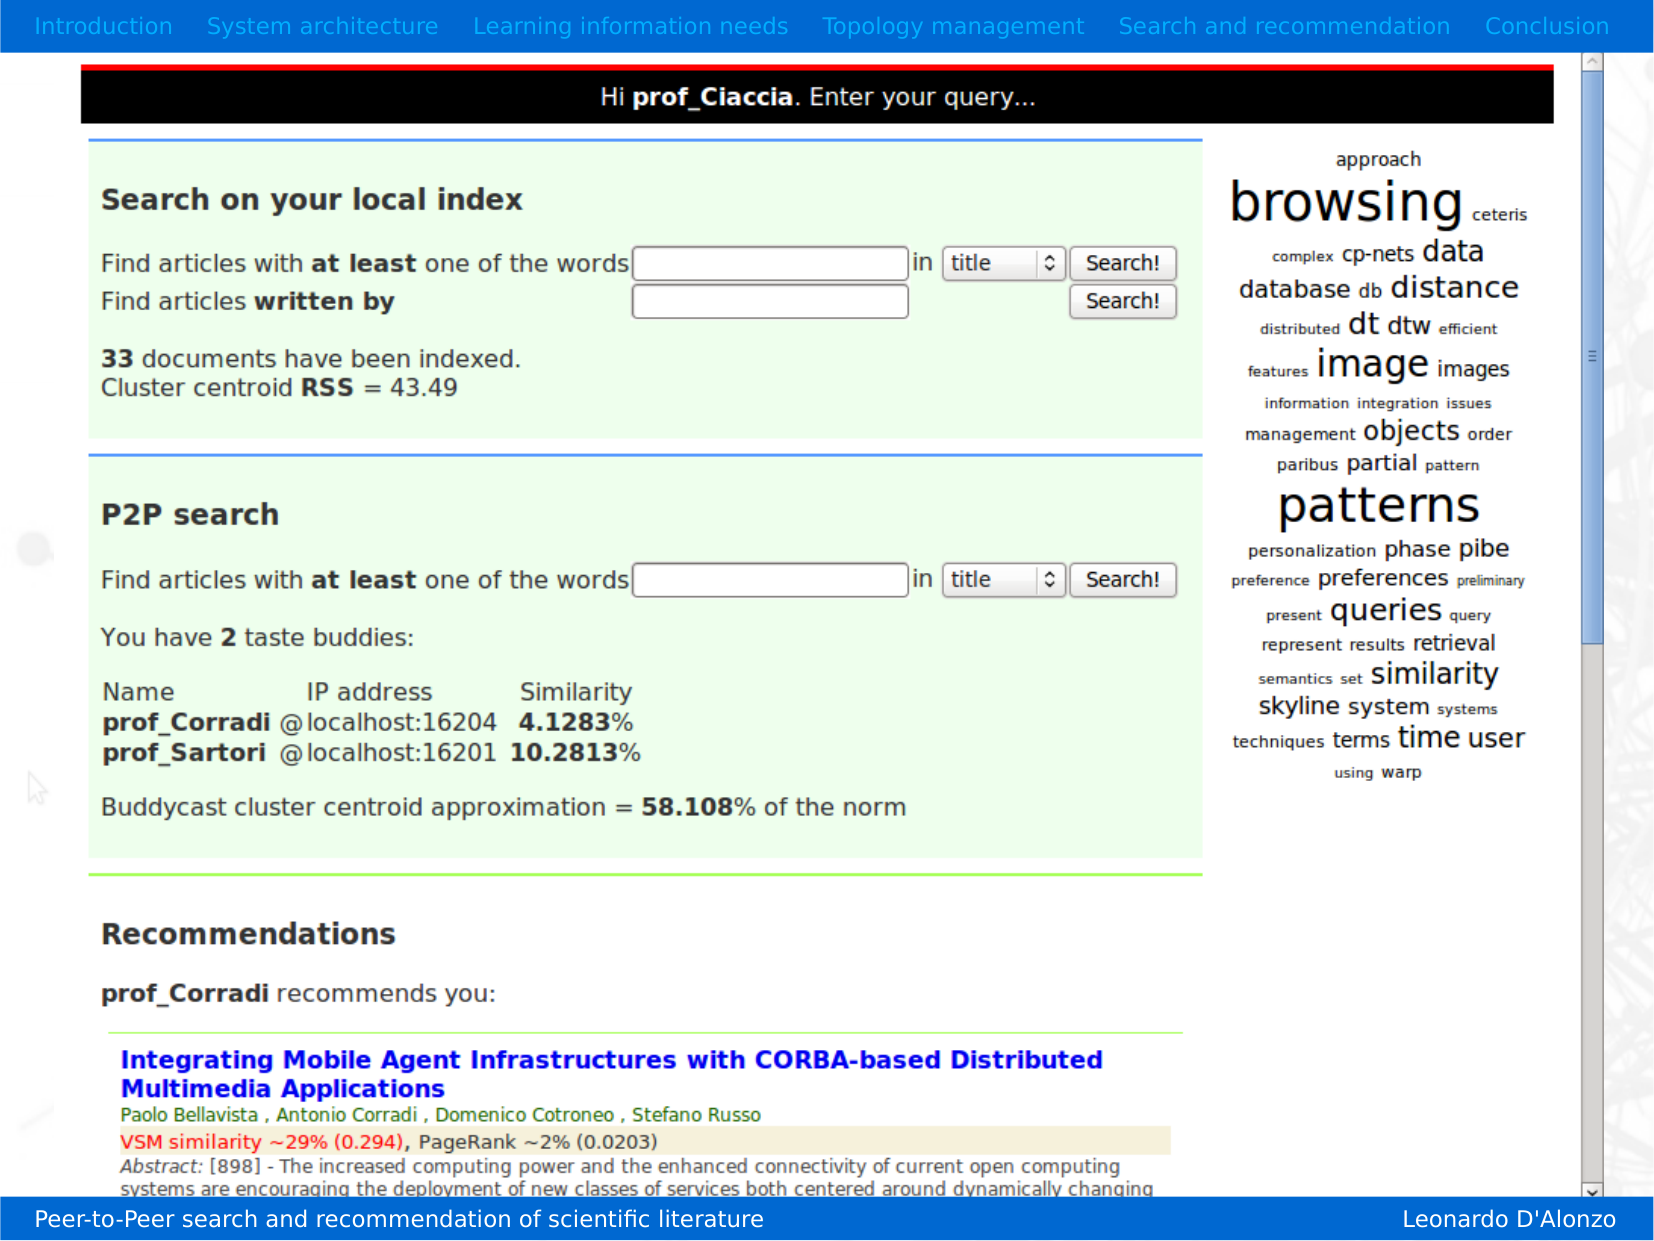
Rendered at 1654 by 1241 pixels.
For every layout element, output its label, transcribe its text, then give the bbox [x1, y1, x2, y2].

text_box Search and recommendation [1103, 6, 1467, 48]
text_box Conclusion [1470, 6, 1626, 48]
text_box System architecture [192, 6, 455, 48]
text_box Topology management [807, 6, 1100, 48]
text_box Learning information needs [458, 6, 804, 48]
text_box [0, 1196, 1654, 1241]
text_box Peer-to-Peer search and recommendation of scientific literature [19, 1198, 898, 1241]
text_box Introduction [19, 6, 189, 48]
text_box [0, 0, 1654, 53]
text_box Leonardo D'Alonzo [1387, 1198, 1647, 1241]
picture [0, 53, 1654, 1196]
